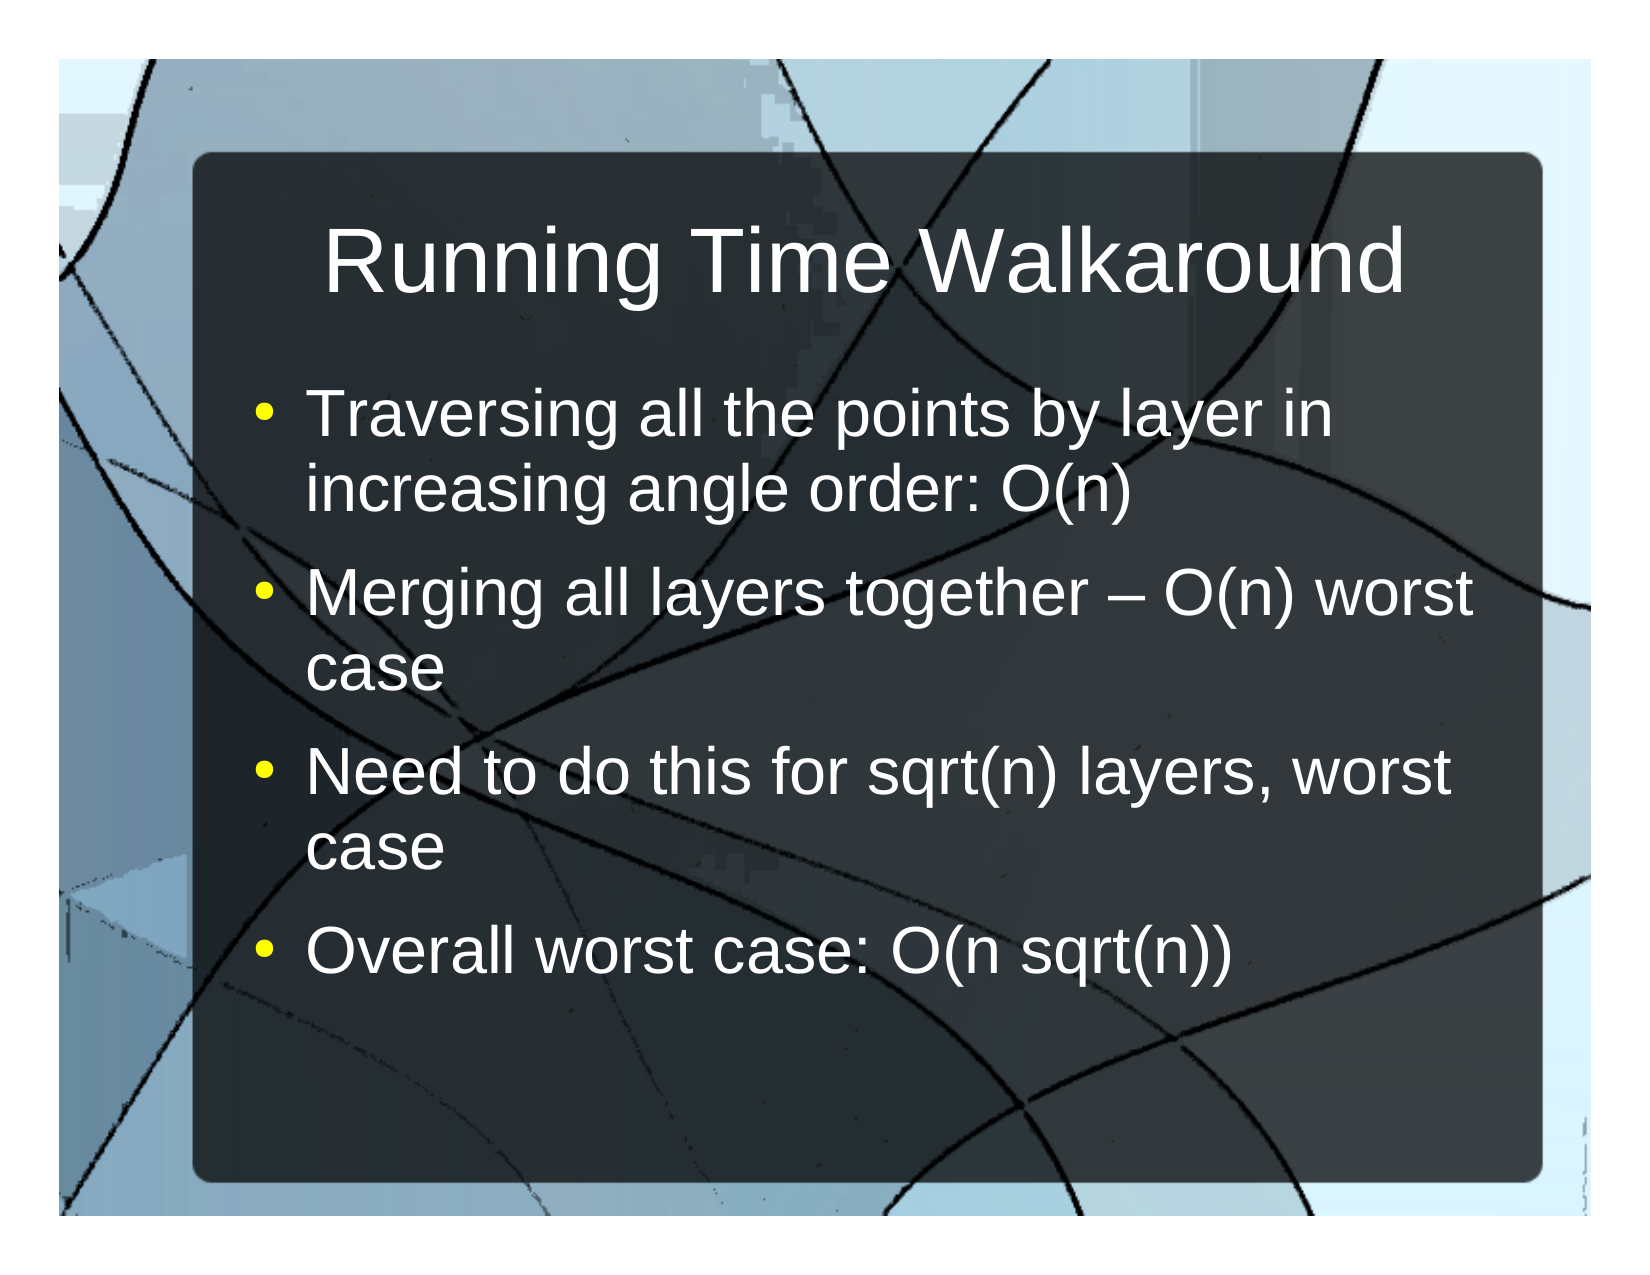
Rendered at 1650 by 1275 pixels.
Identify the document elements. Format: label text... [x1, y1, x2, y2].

picture [59, 59, 1591, 1216]
list Traversing all the points by layer in increasing angle order: O(n) Merging all layers together – O(n) worst case Need to do this for sqrt(n) layers, worst case Overall worst case: O(n sqrt(n)) [234, 375, 1499, 1125]
title Running Time Walkaround [206, 160, 1526, 363]
